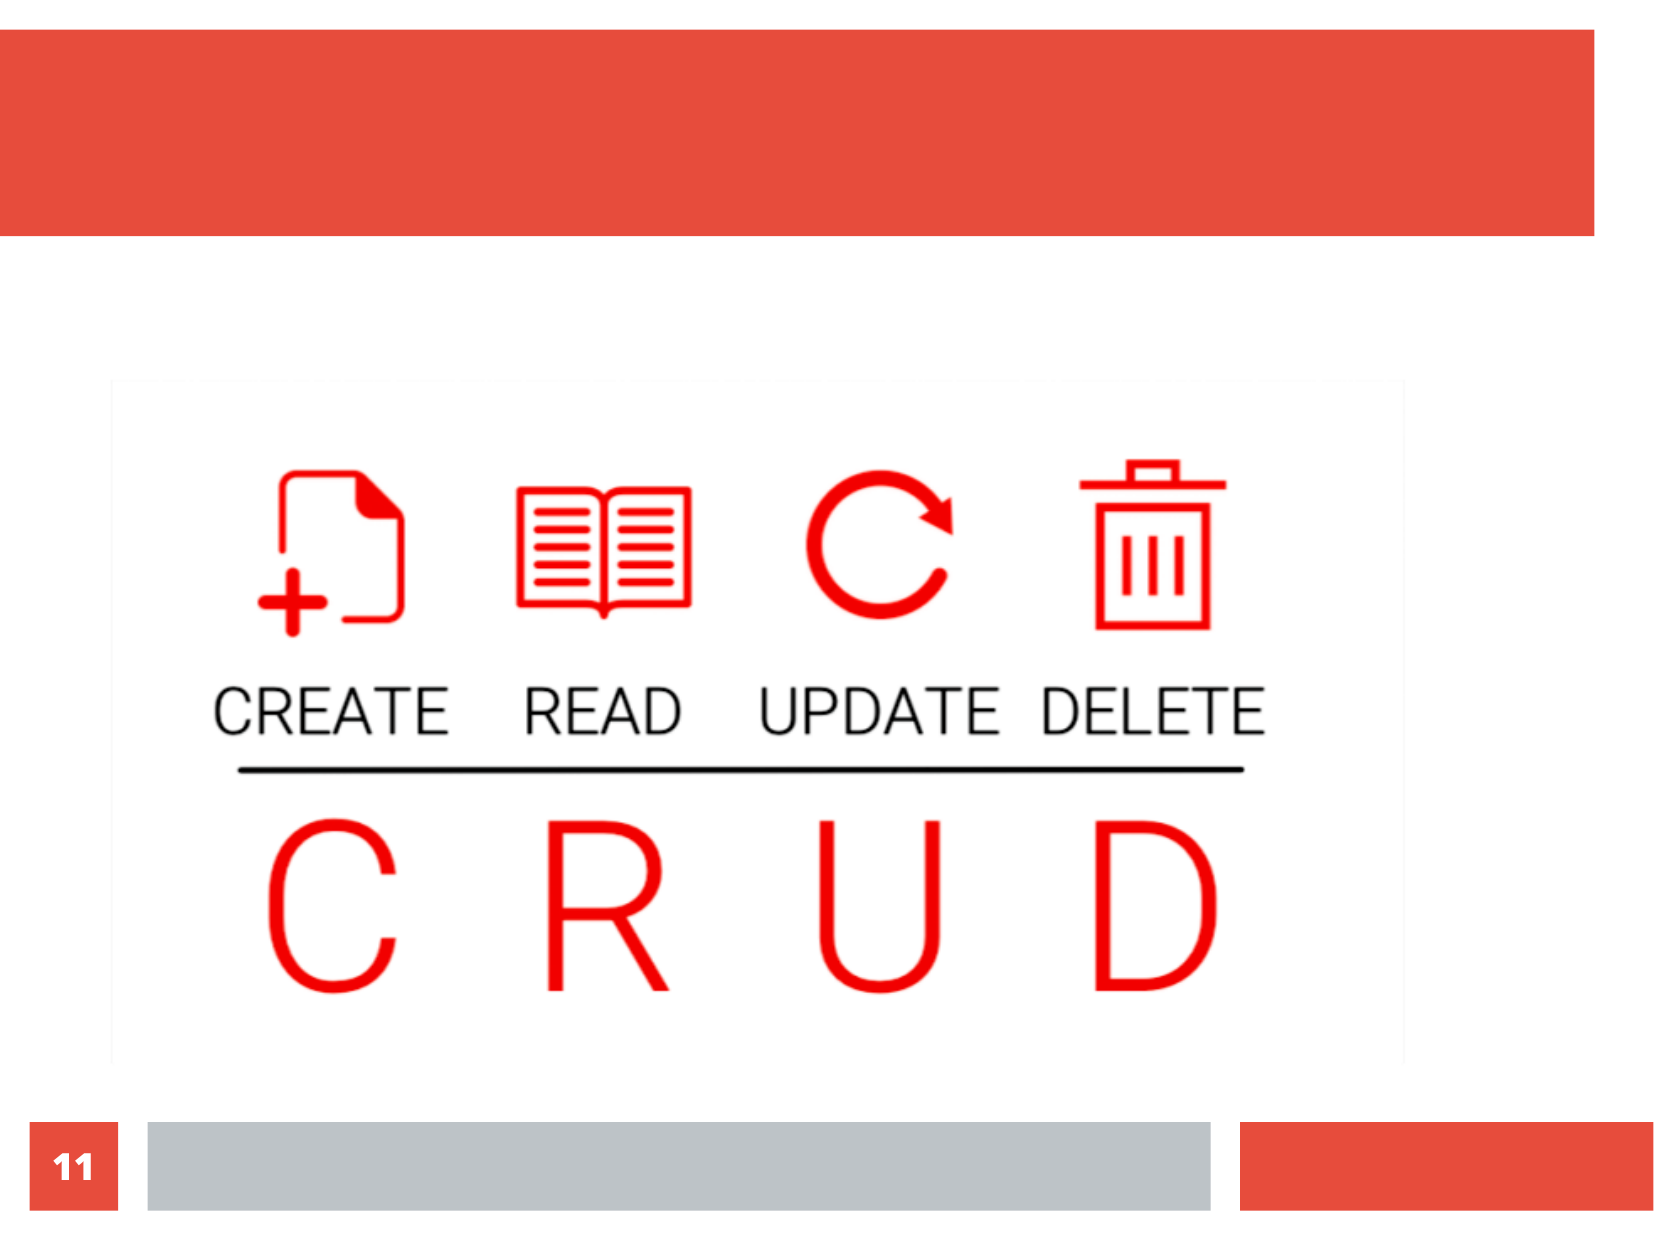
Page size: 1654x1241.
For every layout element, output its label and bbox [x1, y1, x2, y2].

picture [59, 350, 1565, 1068]
